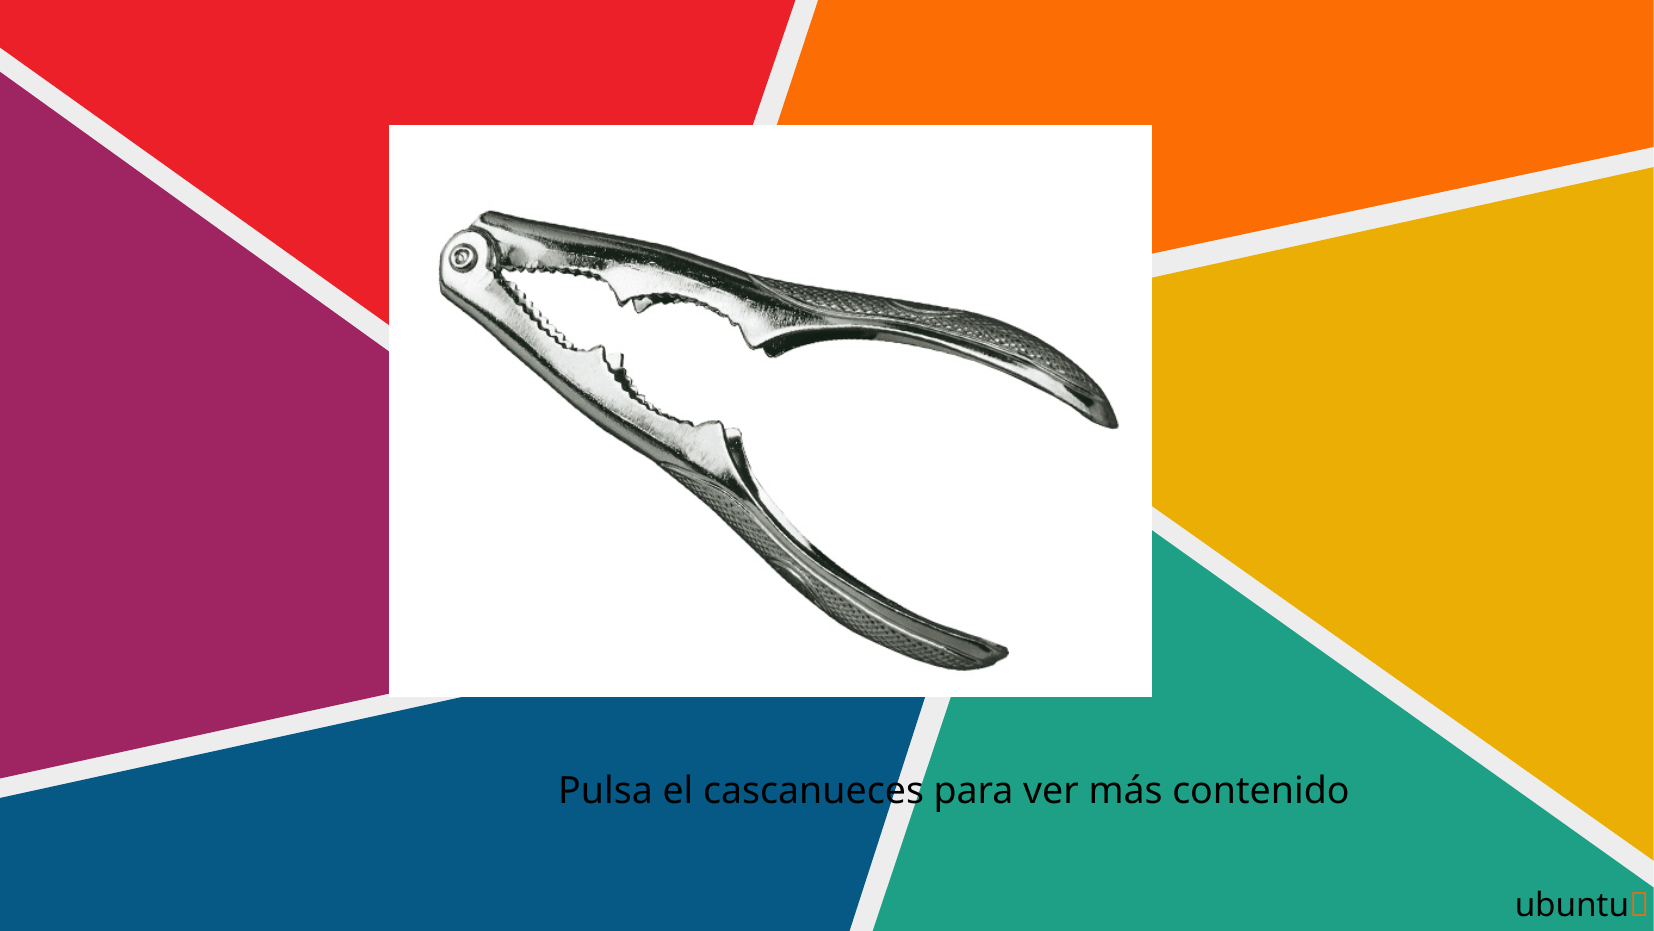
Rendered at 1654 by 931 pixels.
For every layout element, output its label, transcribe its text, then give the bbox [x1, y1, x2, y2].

text_box ubuntu [1500, 874, 1654, 931]
picture [389, 125, 1152, 697]
text_box Pulsa el cascanueces para ver más contenido [543, 755, 1406, 814]
